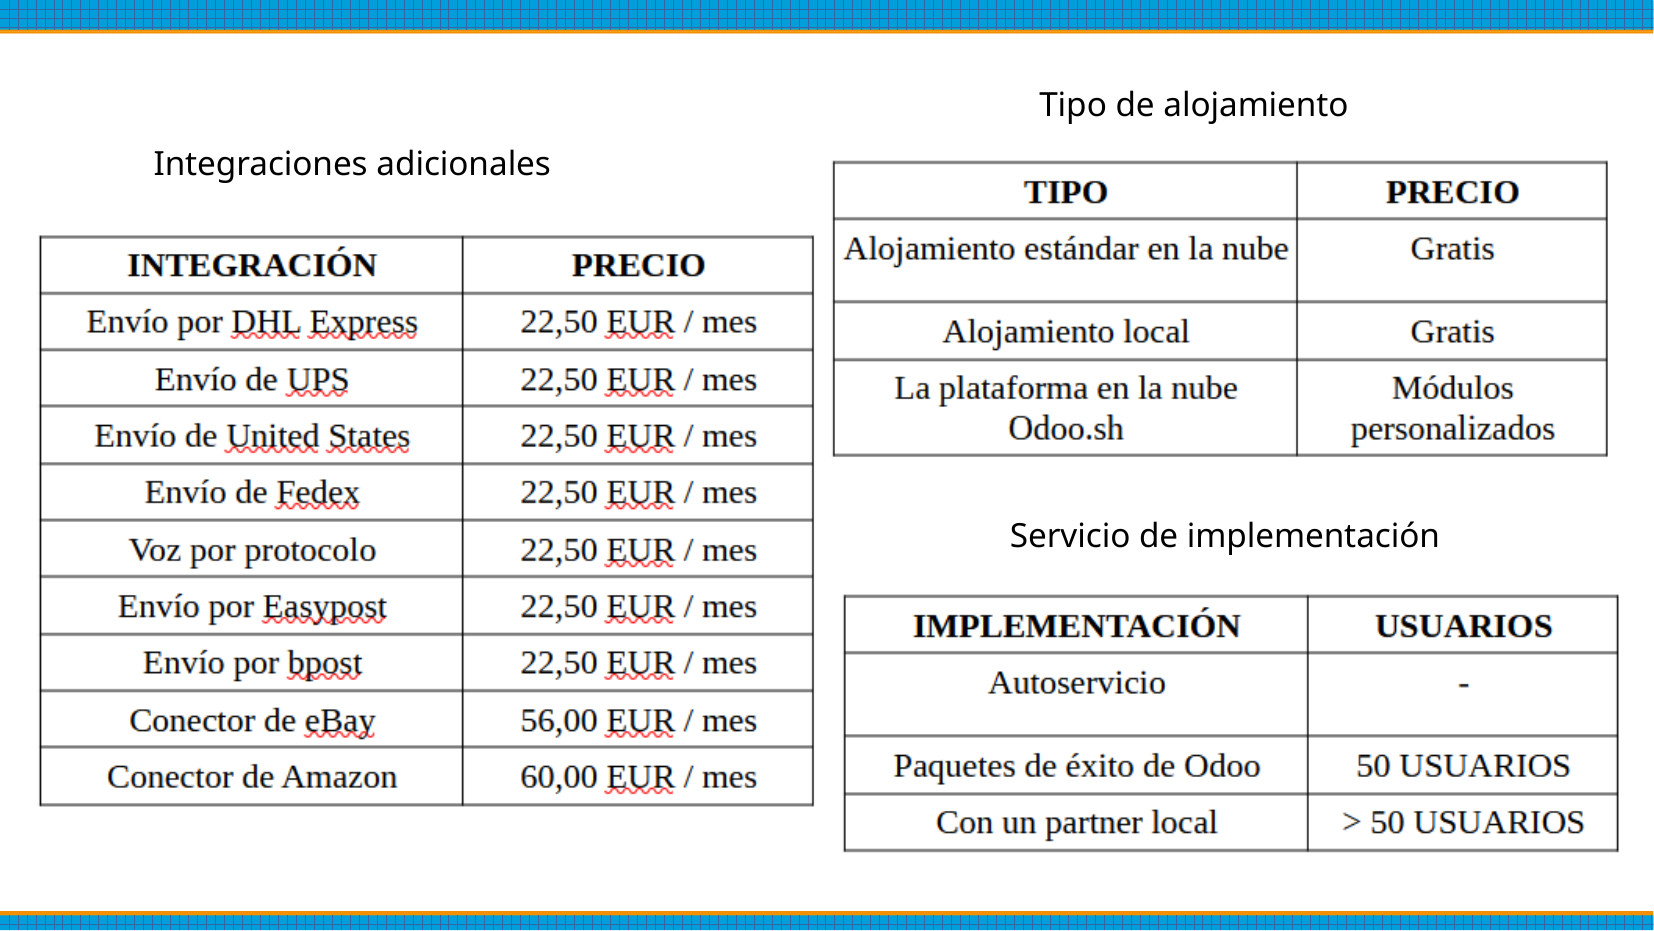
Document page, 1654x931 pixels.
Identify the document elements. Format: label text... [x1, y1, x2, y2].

text_box Tipo de alojamiento [1033, 59, 1654, 148]
picture [838, 584, 1625, 857]
picture [29, 147, 1622, 827]
text_box Integraciones adicionales [147, 118, 768, 207]
text_box Servicio de implementación [1003, 501, 1536, 567]
